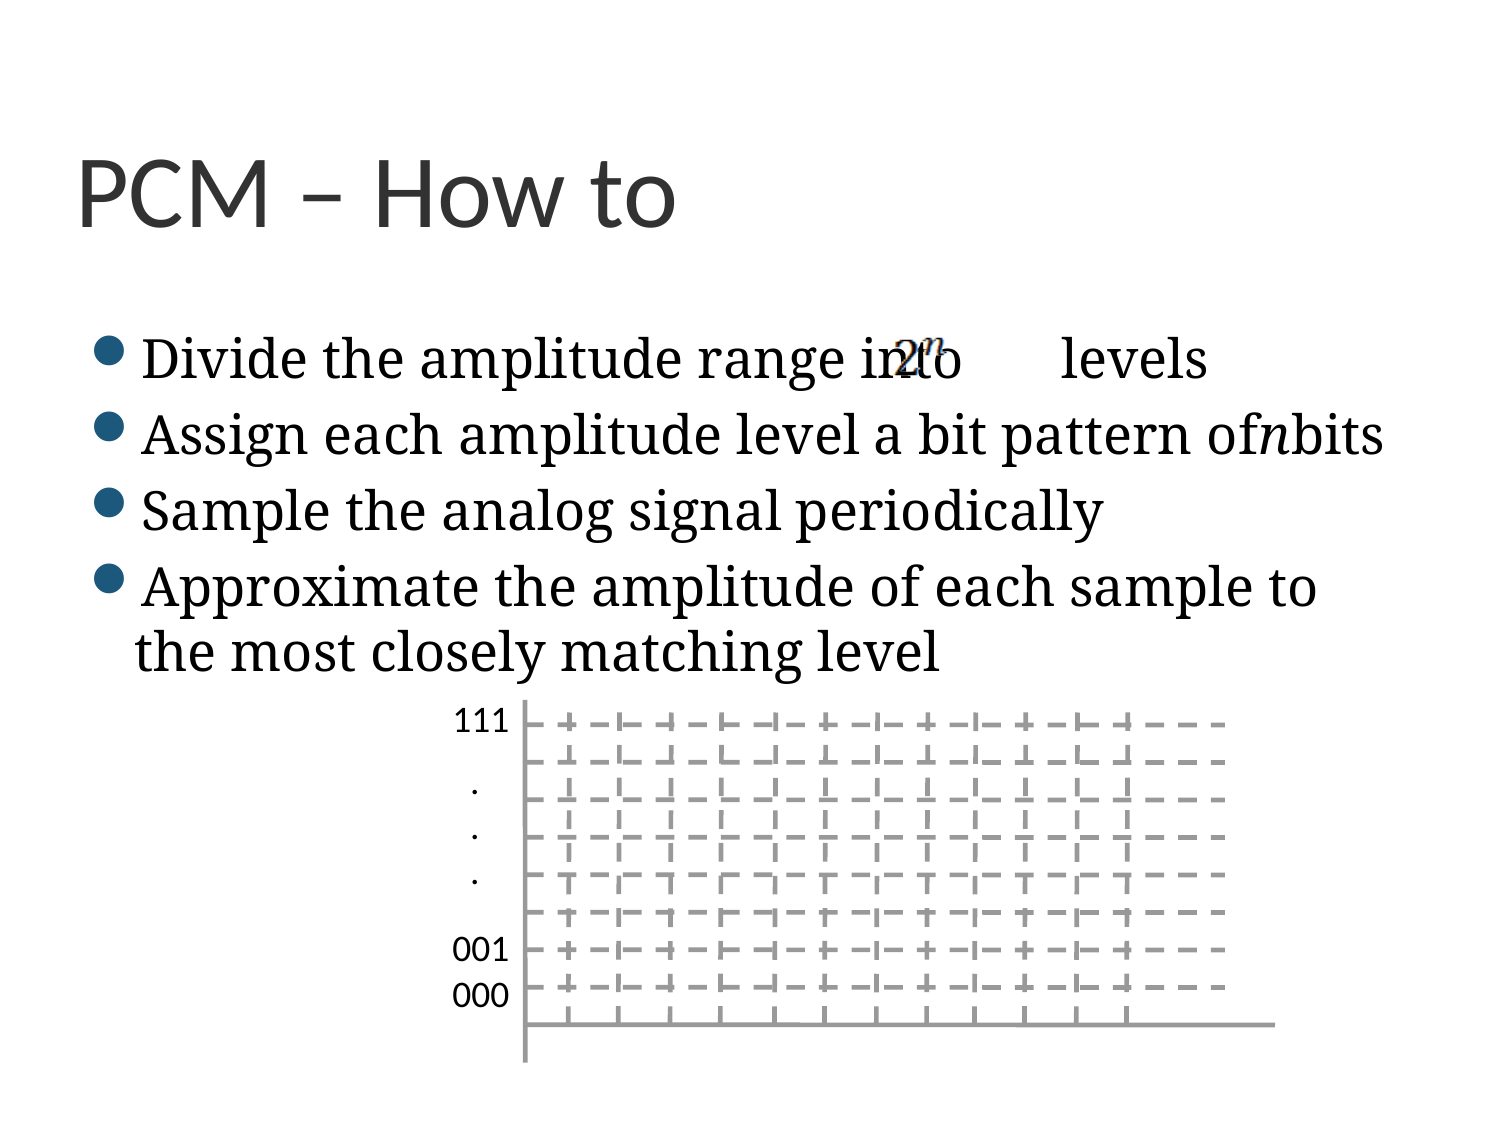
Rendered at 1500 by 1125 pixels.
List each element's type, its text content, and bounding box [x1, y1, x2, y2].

picture [892, 328, 951, 400]
text_box Divide the amplitude range into levels Assign each amplitude level a bit pattern ofnbits Sample the analog signal periodically Approximate the amplitude of each sample to the most closely matching level [75, 317, 1426, 1038]
title PCM – How to [75, 115, 1426, 304]
